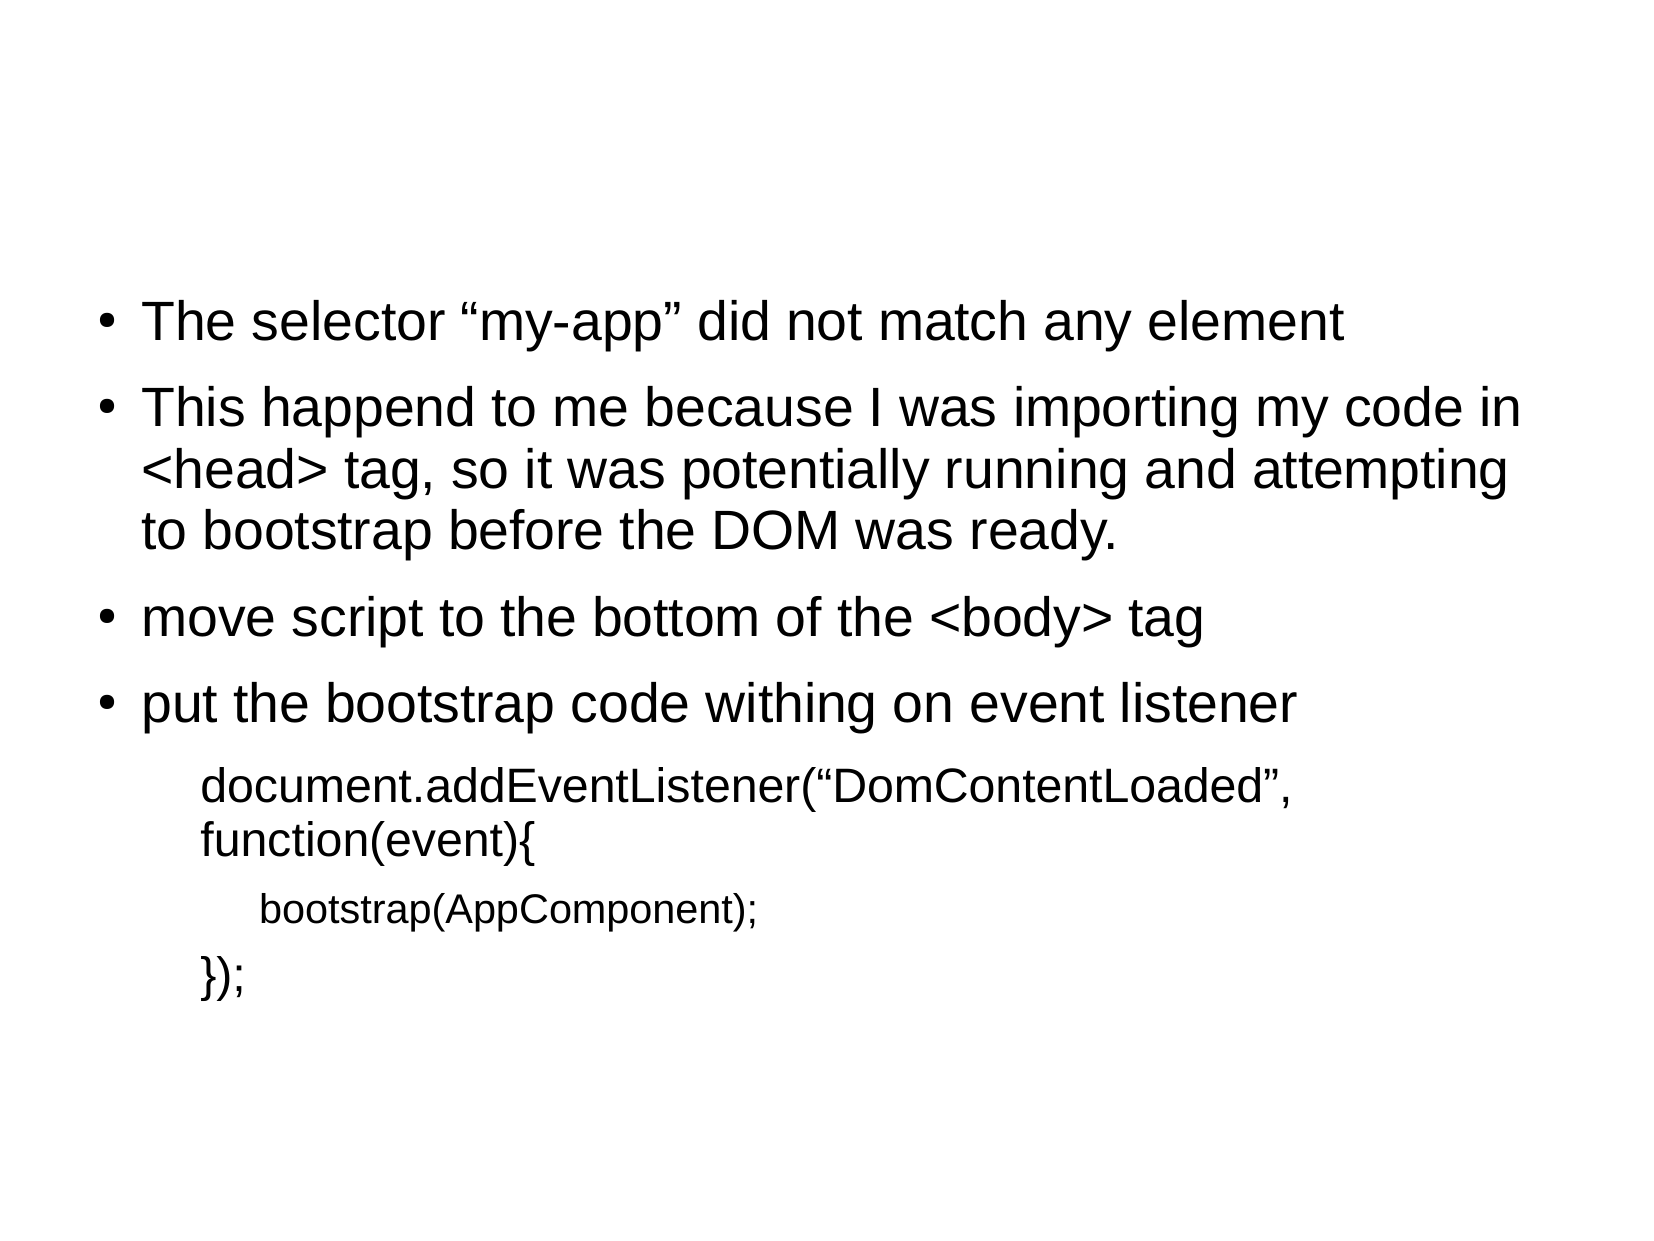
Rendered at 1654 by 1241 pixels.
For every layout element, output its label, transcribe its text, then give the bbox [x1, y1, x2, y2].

list The selector “my-app” did not match any element This happend to me because I was importing my code in <head> tag, so it was potentially running and attempting to bootstrap before the DOM was ready. move script to the bottom of the <body> tag put the bootstrap code withing on event listener document.addEventListener(“DomContentLoaded”, function(event){ bootstrap(AppComponent); }); [82, 290, 1571, 1010]
